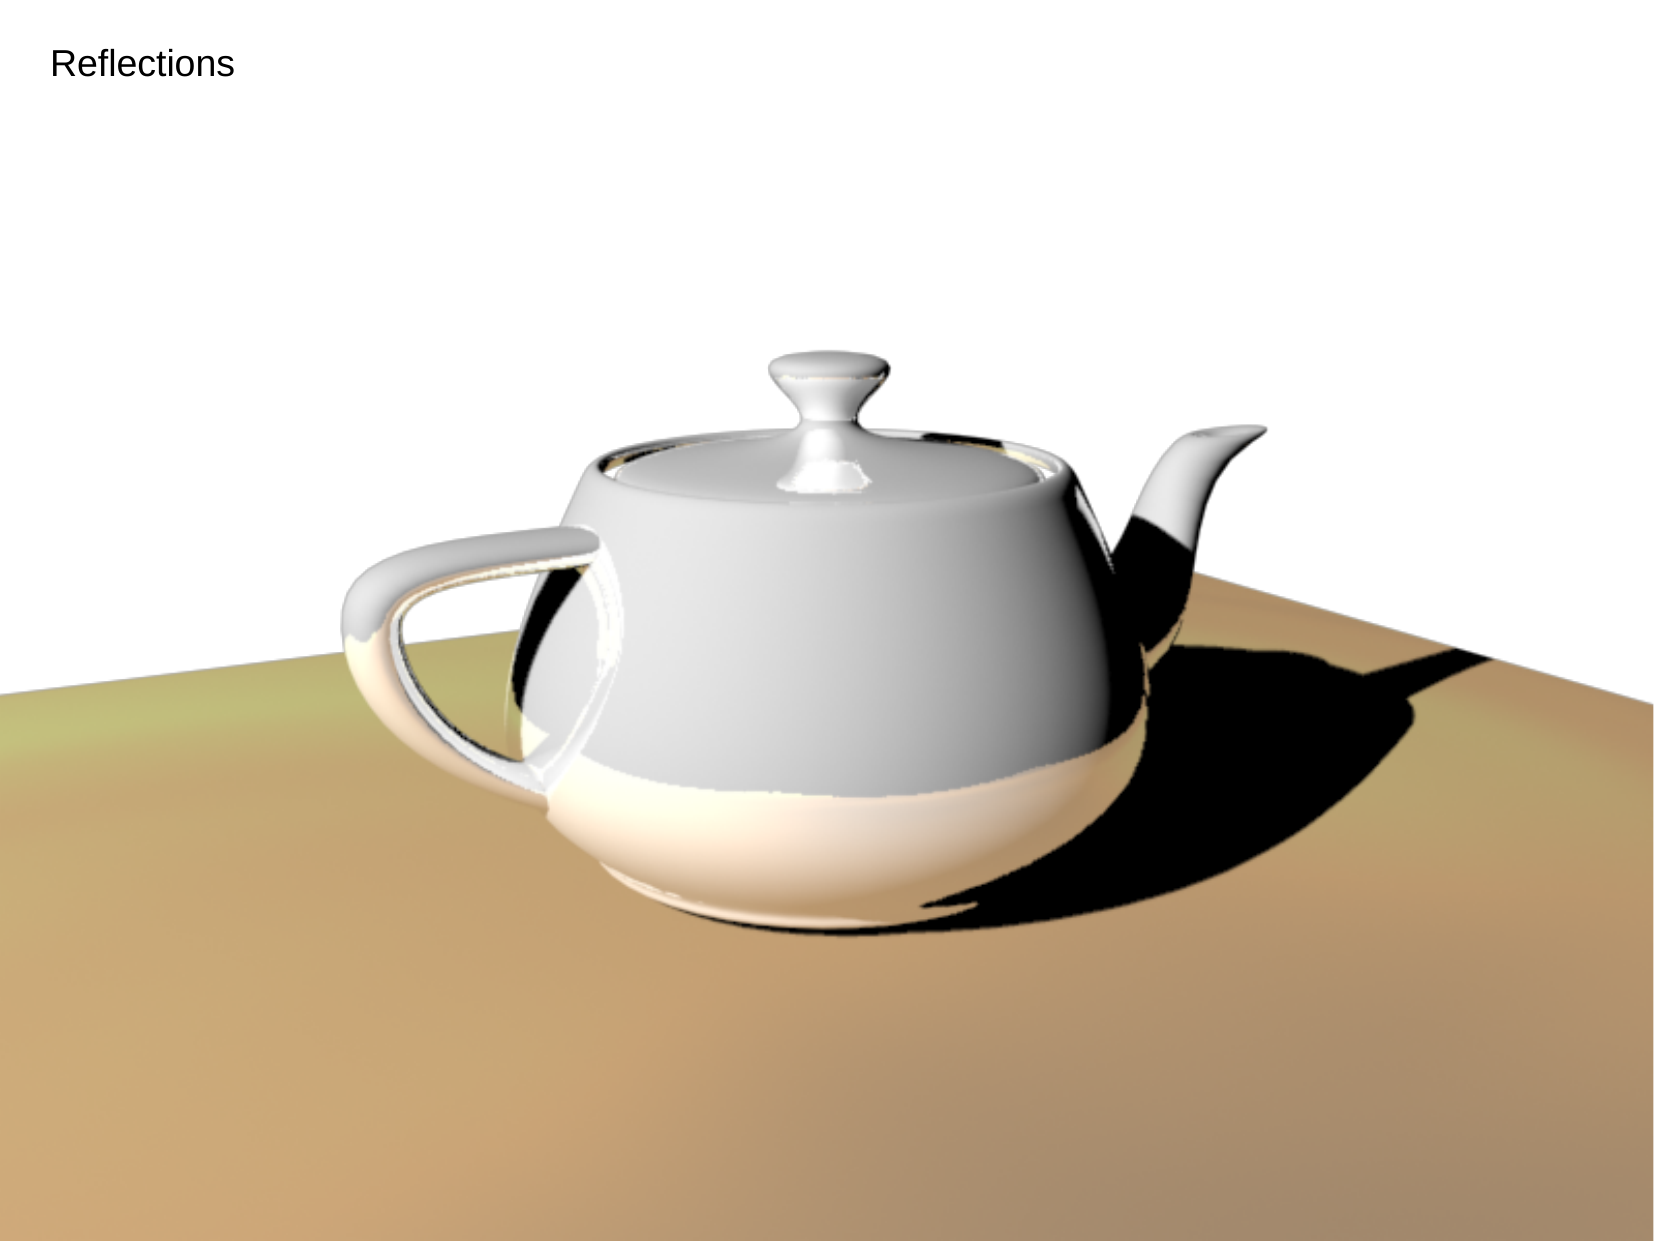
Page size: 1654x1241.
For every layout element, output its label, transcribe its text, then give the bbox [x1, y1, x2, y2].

text_box Reflections [35, 35, 603, 93]
picture [0, 0, 1654, 1241]
